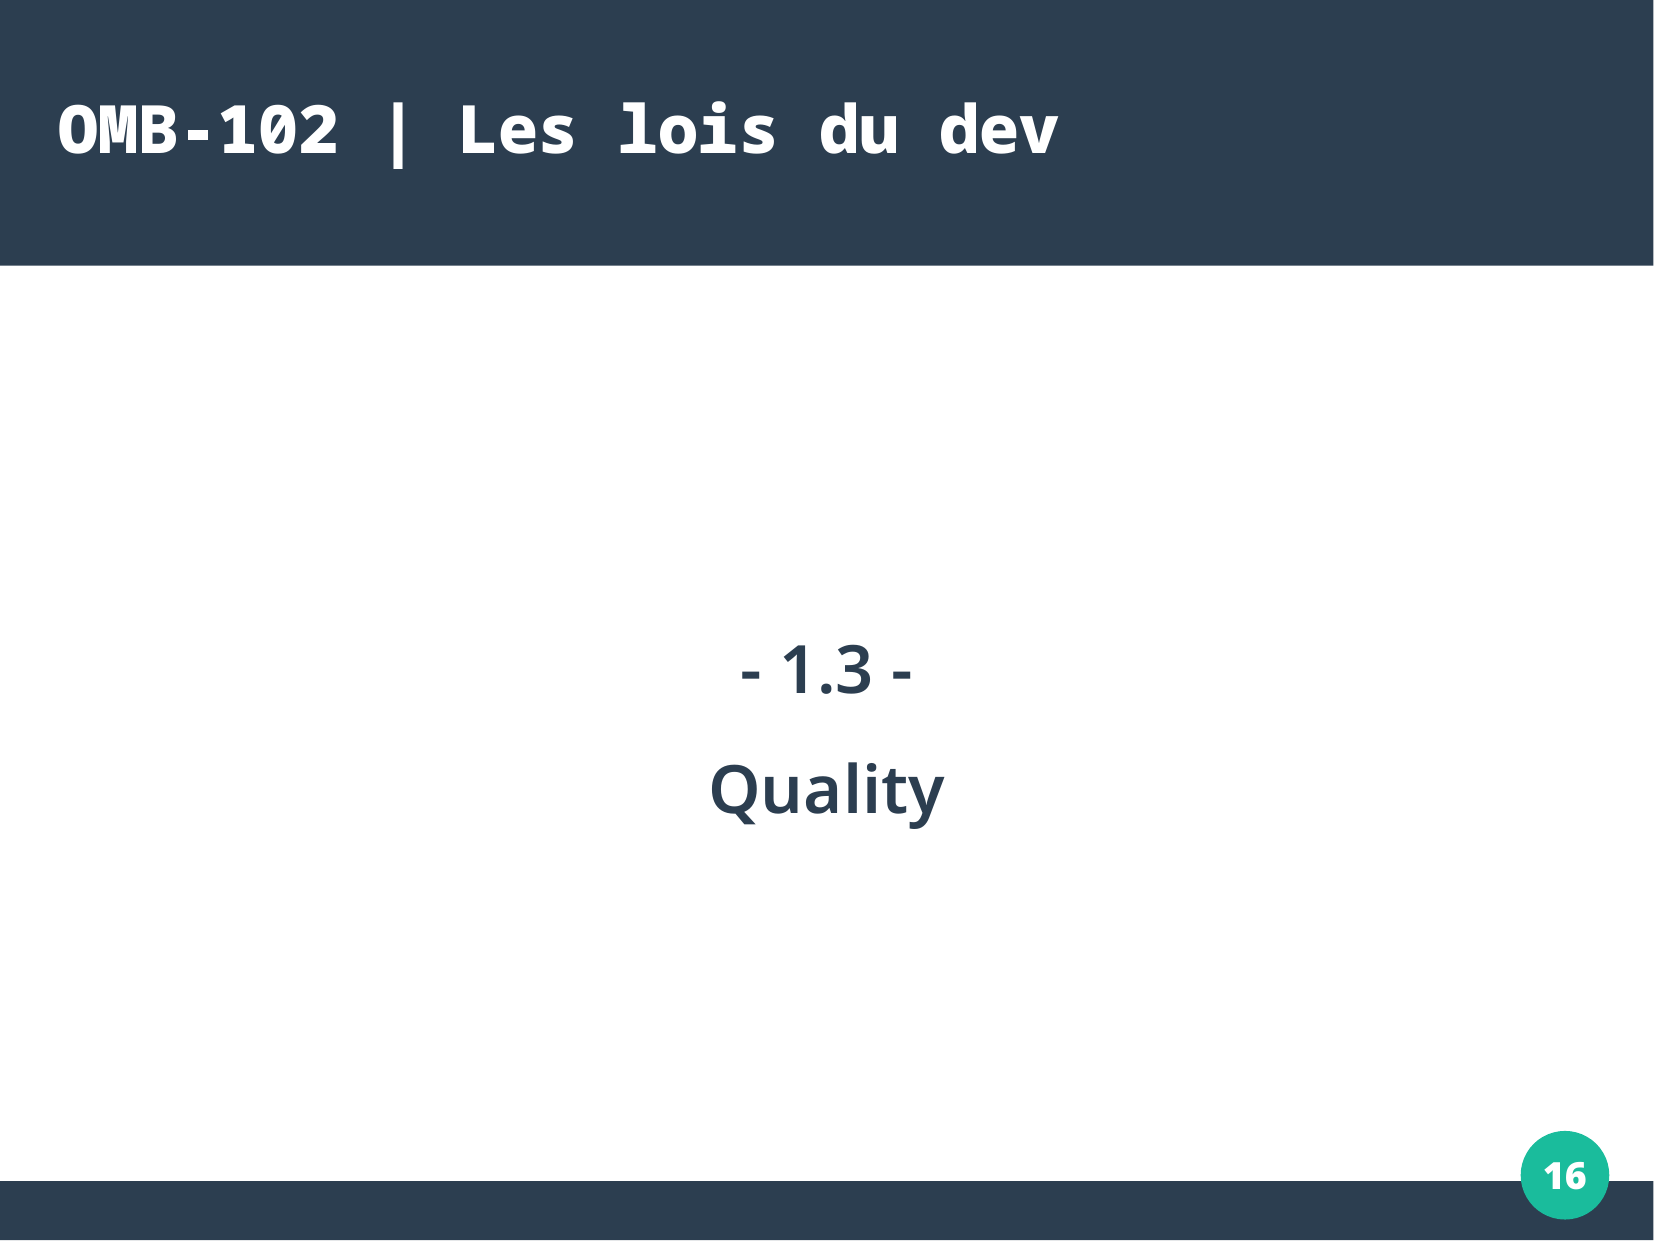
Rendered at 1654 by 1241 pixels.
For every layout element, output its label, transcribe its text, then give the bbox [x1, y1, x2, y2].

list - 1.3 - Quality [0, 270, 1654, 1186]
title OMB-102 | Les lois du dev [59, 49, 1595, 207]
